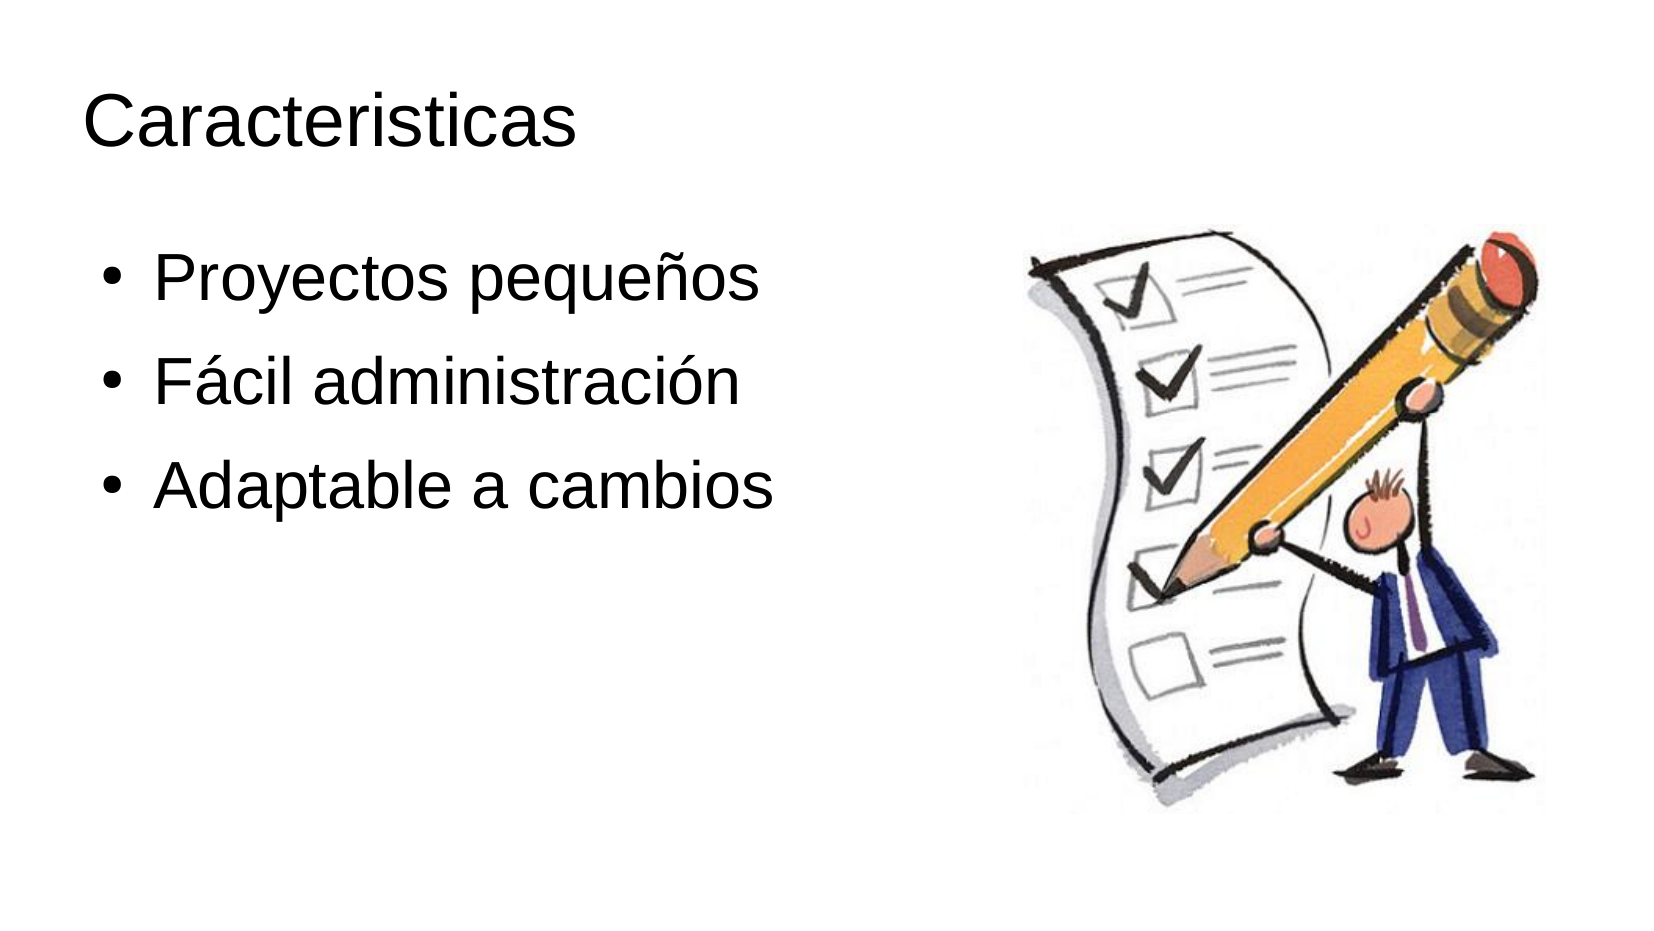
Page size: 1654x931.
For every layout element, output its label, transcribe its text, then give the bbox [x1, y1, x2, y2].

picture [1023, 224, 1546, 815]
title Caracteristicas [82, 37, 1571, 193]
list Proyectos pequeños Fácil administración Adaptable a cambios [82, 240, 871, 683]
